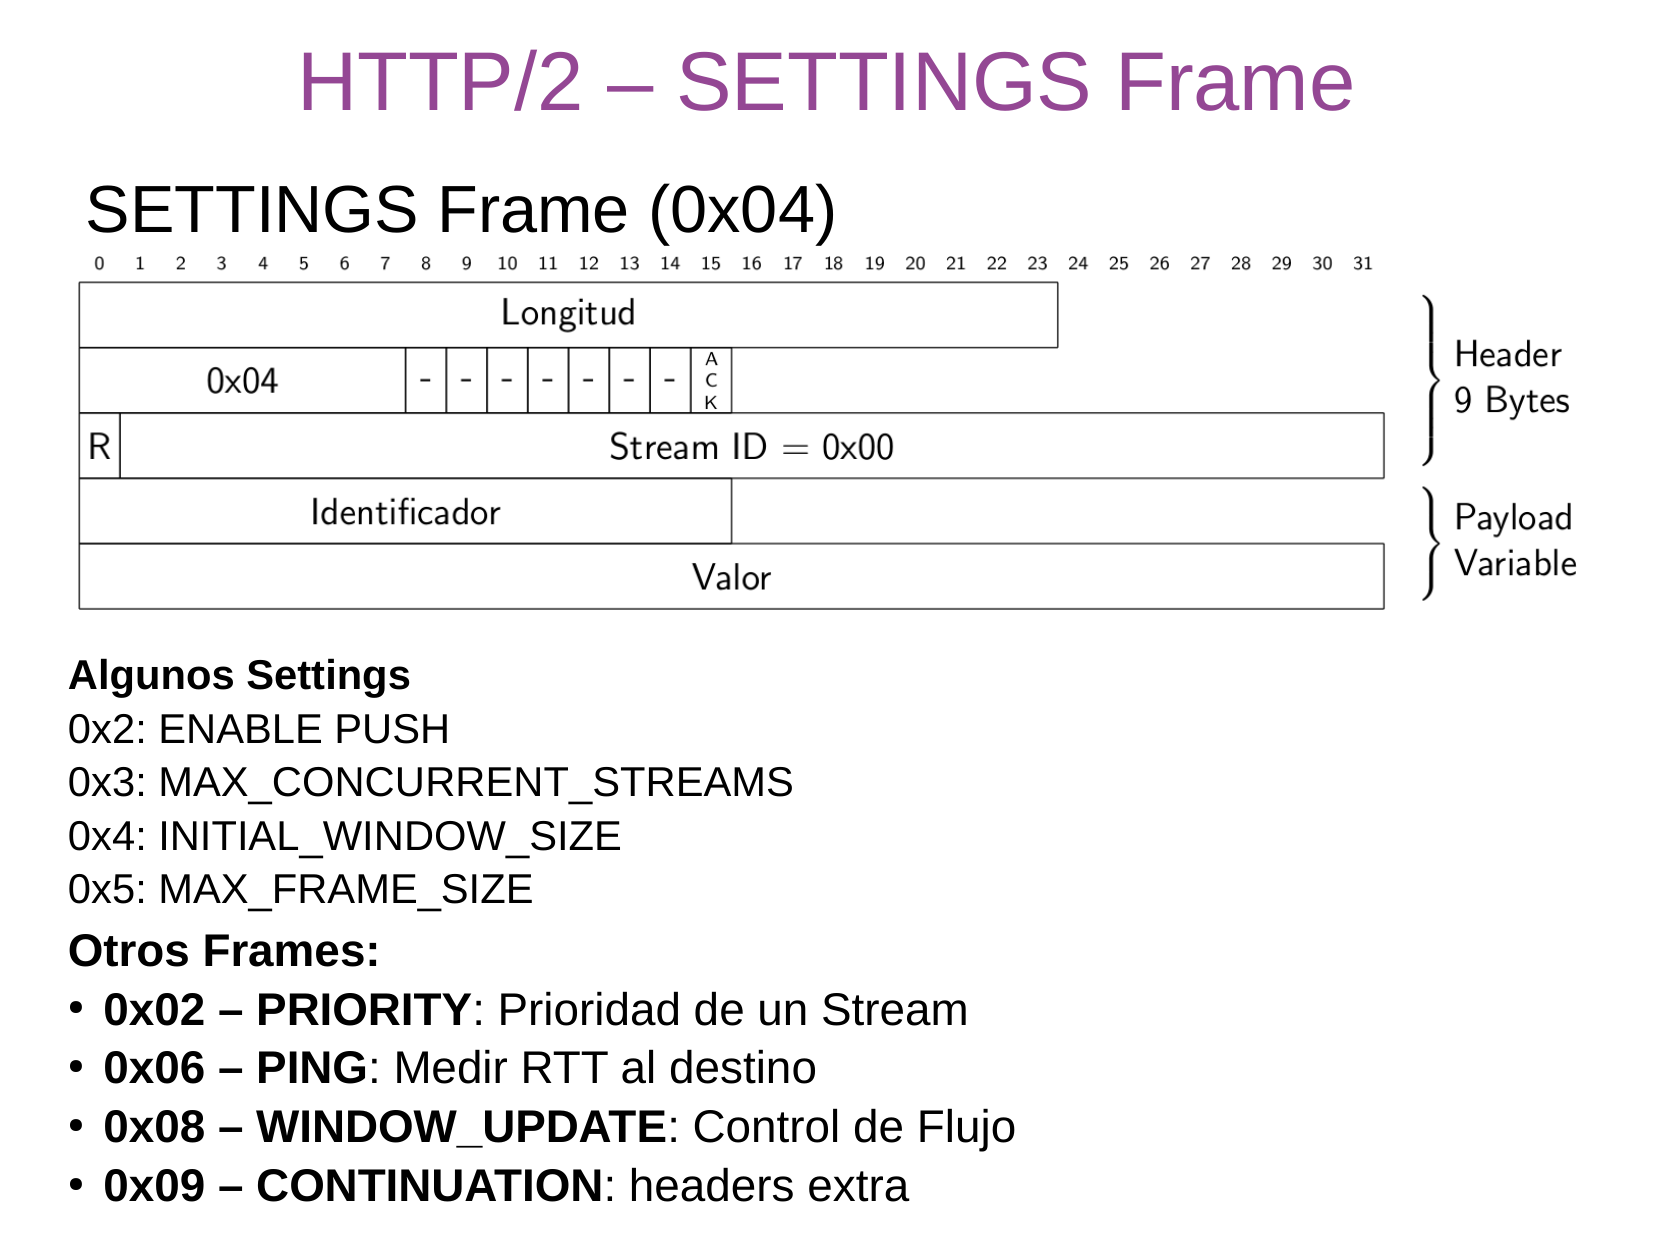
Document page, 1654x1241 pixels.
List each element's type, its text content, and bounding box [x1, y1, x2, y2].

title HTTP/2 – SETTINGS Frame [82, 0, 1571, 186]
text_box Otros Frames: 0x02 – PRIORITY: Prioridad de un Stream 0x06 – PING: Medir RTT al destino 0x08 – WINDOW_UPDATE: Control de Flujo 0x09 – CONTINUATION: headers extra [53, 909, 1613, 1219]
picture [71, 251, 1583, 615]
text_box Algunos Settings 0x2: ENABLE PUSH 0x3: MAX_CONCURRENT_STREAMS 0x4: INITIAL_WINDOW_SIZE 0x5: MAX_FRAME_SIZE [53, 637, 934, 909]
text_box SETTINGS Frame (0x04) [71, 164, 854, 254]
